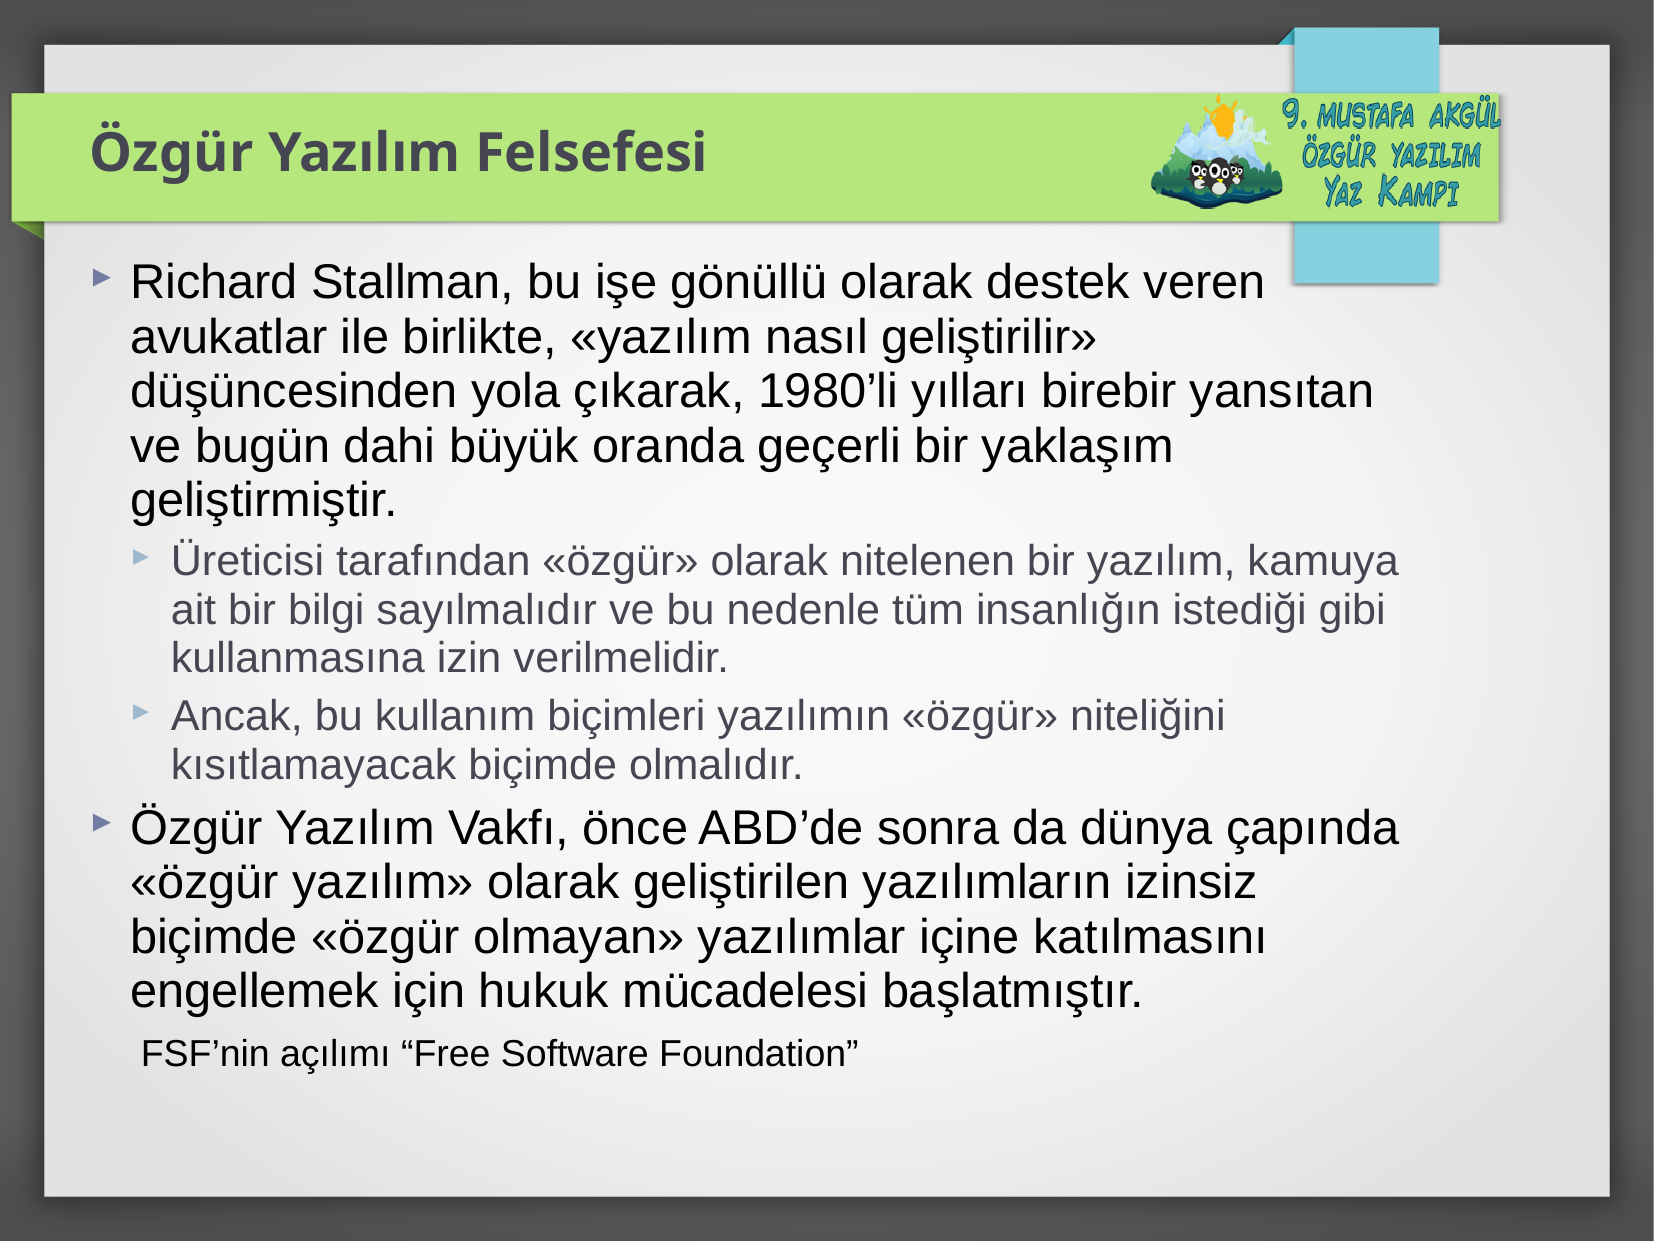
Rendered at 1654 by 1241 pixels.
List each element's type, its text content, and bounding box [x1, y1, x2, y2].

text_box Özgür Yazılım Felsefesi [75, 106, 863, 200]
picture [0, 0, 1654, 1241]
text_box FSF’nin açılımı “Free Software Foundation” [126, 1024, 875, 1075]
list Richard Stallman, bu işe gönüllü olarak destek veren avukatlar ile birlikte, «yazılım nasıl geliştirilir» düşüncesinden yola çıkarak, 1980’li yılları birebir yansıtan ve bugün dahi büyük oranda geçerli bir yaklaşım geliştirmiştir. Üreticisi tarafından «özgür» olarak nitelenen bir yazılım, kamuya ait bir bilgi sayılmalıdır ve bu nedenle tüm insanlığın istediği gibi kullanmasına izin verilmelidir. Ancak, bu kullanım biçimleri yazılımın «özgür» niteliğini kısıtlamayacak biçimde olmalıdır. Özgür Yazılım Vakfı, önce ABD’de sonra da dünya çapında «özgür yazılım» olarak geliştirilen yazılımların izinsiz biçimde «özgür olmayan» yazılımlar içine katılmasını engellemek için hukuk mücadelesi başlatmıştır. [75, 247, 1426, 1058]
